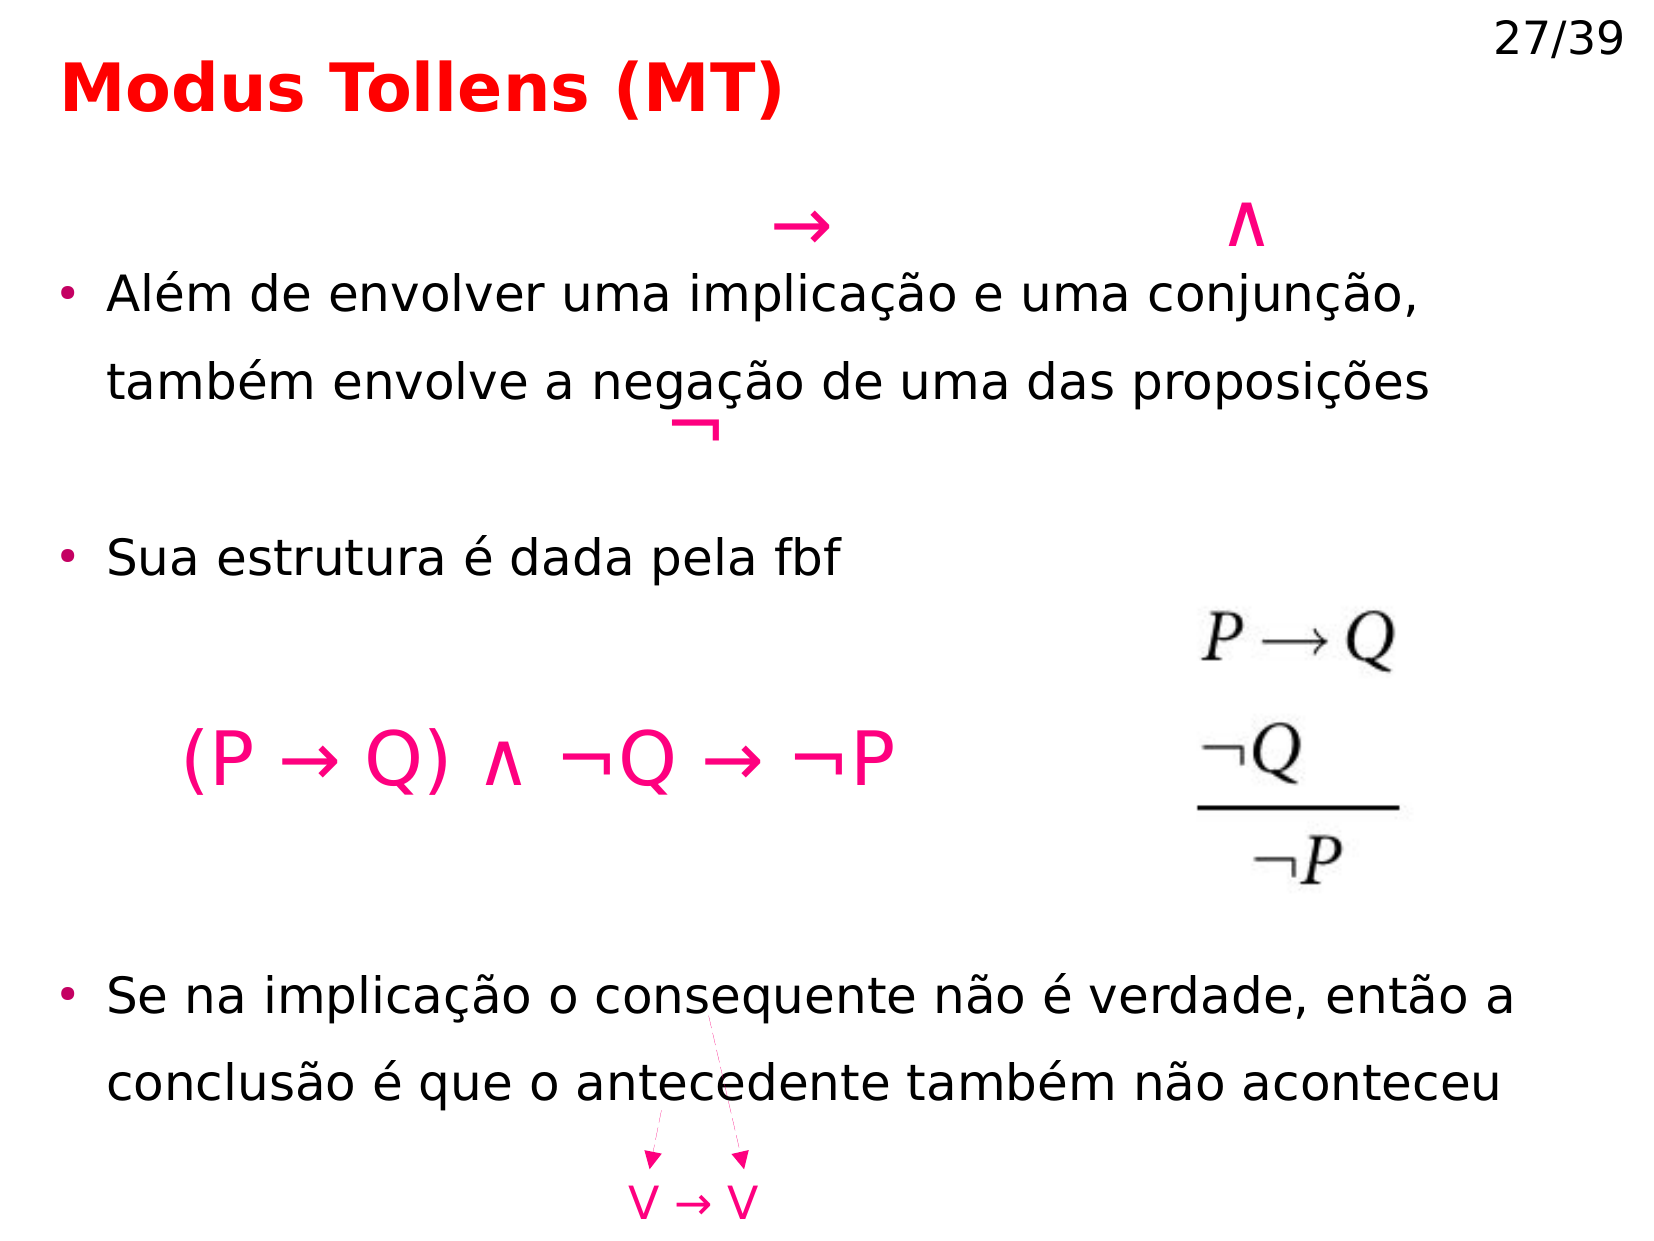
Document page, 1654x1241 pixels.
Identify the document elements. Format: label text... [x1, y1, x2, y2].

text_box (P → Q) ∧ ¬Q → ¬P [165, 708, 912, 811]
text_box → [755, 129, 886, 276]
list Além de envolver uma implicação e uma conjunção, também envolve a negação de uma das proposições Sua estrutura é dada pela fbf Se na implicação o consequente não é verdade, então a conclusão é que o antecedente também não aconteceu [59, 236, 1625, 1211]
picture [1180, 589, 1418, 898]
text_box V → V [614, 1169, 1193, 1238]
title Modus Tollens (MT) [59, 29, 1595, 148]
text_box ¬ [649, 330, 736, 477]
text_box ∧ [1204, 125, 1290, 272]
